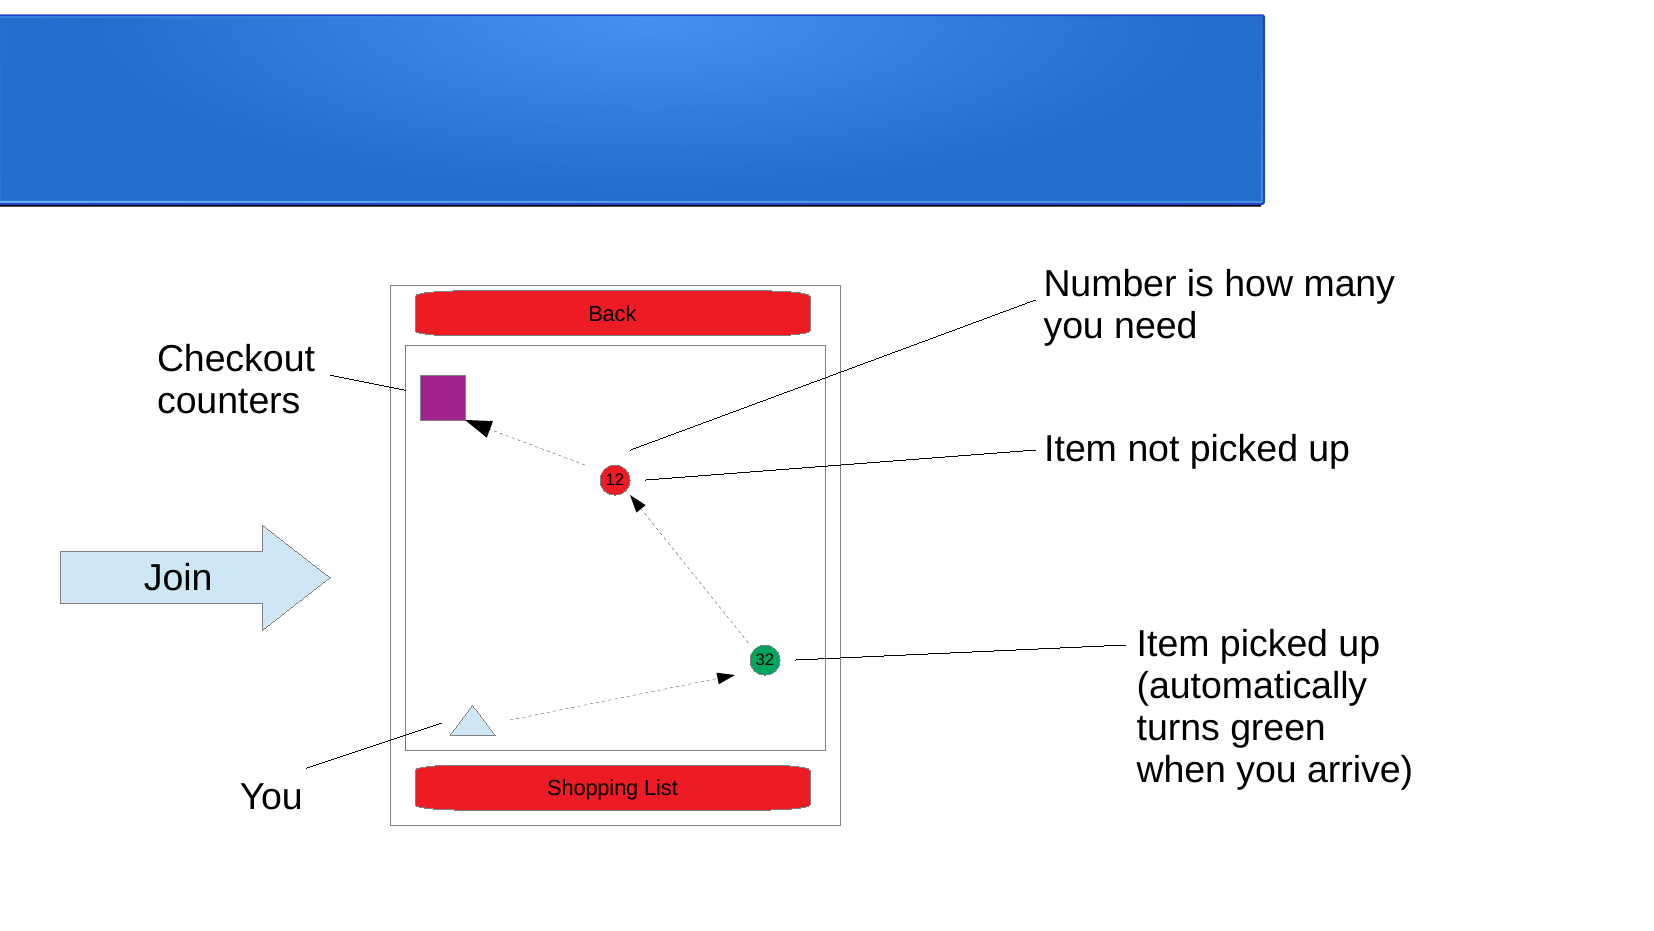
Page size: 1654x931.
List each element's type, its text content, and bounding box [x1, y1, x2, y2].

text_box Number is how many you need [1028, 255, 1411, 354]
text_box You [225, 768, 322, 826]
text_box 32 [750, 645, 781, 676]
text_box Shopping List [415, 765, 811, 811]
text_box Item not picked up [1029, 420, 1366, 477]
text_box Checkout counters [142, 330, 331, 429]
text_box [390, 285, 841, 826]
text_box Join [60, 525, 331, 631]
text_box Back [415, 290, 811, 336]
text_box Item picked up (automatically turns green when you arrive) [1121, 615, 1429, 798]
text_box 12 [600, 465, 631, 496]
